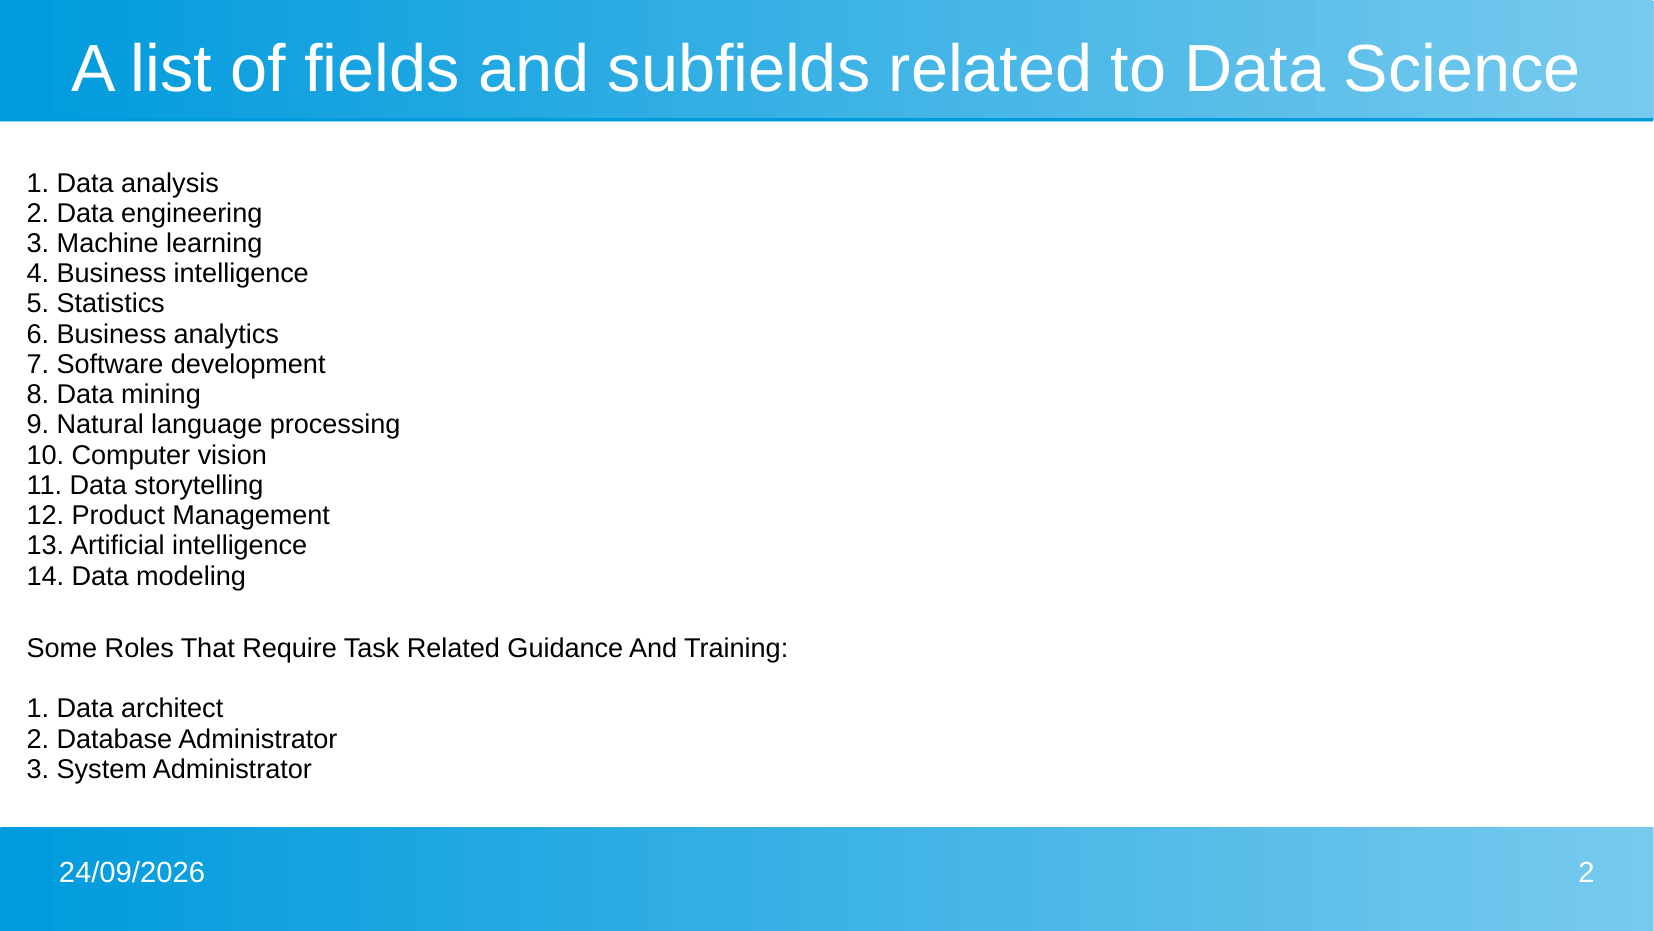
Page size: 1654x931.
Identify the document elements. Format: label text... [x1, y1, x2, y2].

text_box 1. Data analysis 2. Data engineering 3. Machine learning 4. Business intelligence 5. Statistics 6. Business analytics 7. Software development 8. Data mining 9. Natural language processing 10. Computer vision 11. Data storytelling 12. Product Management 13. Artificial intelligence 14. Data modeling Some Roles That Require Task Related Guidance And Training: 1. Data architect 2. Database Administrator 3. System Administrator [11, 129, 1359, 894]
title A list of fields and subfields related to Data Science [59, 29, 1595, 108]
